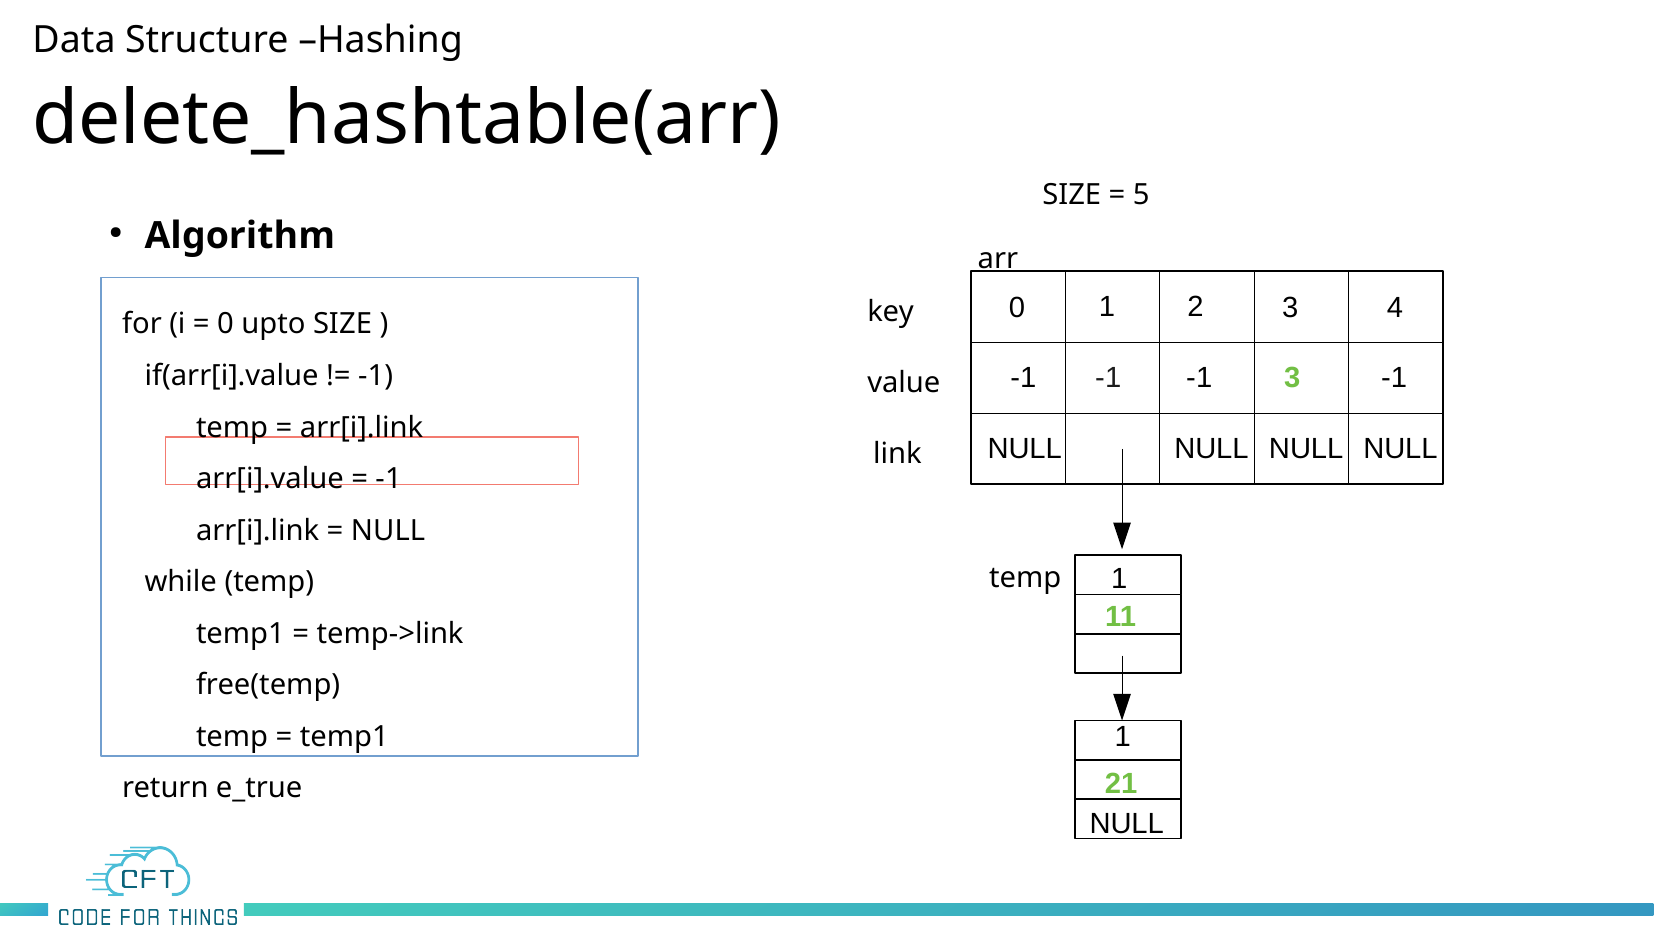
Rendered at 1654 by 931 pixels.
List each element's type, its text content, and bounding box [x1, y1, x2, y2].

text_box 4 [1372, 283, 1419, 331]
text_box 1 [1105, 554, 1143, 592]
text_box [1349, 414, 1444, 424]
text_box [970, 473, 1065, 484]
text_box 1 [1099, 712, 1146, 759]
text_box [1349, 271, 1444, 342]
text_box NULL [1159, 424, 1254, 473]
text_box NULL [972, 424, 1077, 473]
text_box 3 [1269, 353, 1325, 402]
text_box [1074, 599, 1182, 674]
text_box key [852, 283, 1018, 353]
text_box 0 [994, 283, 1041, 332]
text_box [1255, 271, 1348, 342]
title Data Structure –Hashing delete_hashtable(arr) [32, 12, 1630, 166]
text_box 2 [1172, 282, 1219, 331]
text_box 3 [1267, 283, 1314, 331]
text_box [1160, 473, 1254, 484]
text_box 21 [1090, 759, 1170, 808]
text_box SIZE = 5 [1027, 166, 1205, 216]
text_box Algorithm [94, 200, 886, 269]
text_box 1 [1084, 282, 1131, 331]
text_box [1066, 343, 1159, 413]
text_box [1146, 720, 1182, 839]
text_box [1349, 343, 1444, 413]
text_box NULL [1348, 424, 1453, 473]
text_box [1018, 343, 1065, 413]
text_box -1 [1366, 353, 1422, 402]
text_box [1143, 555, 1182, 592]
text_box arr [963, 230, 1141, 280]
text_box [1255, 473, 1348, 484]
picture [59, 846, 237, 925]
text_box [1074, 720, 1099, 799]
text_box [1160, 343, 1254, 413]
text_box [1066, 271, 1159, 342]
text_box -1 [1171, 353, 1228, 402]
text_box -1 [995, 353, 1052, 402]
text_box -1 [1080, 353, 1136, 402]
text_box [1255, 414, 1348, 424]
text_box [970, 280, 1065, 342]
text_box [1066, 414, 1159, 484]
text_box NULL [1074, 799, 1179, 847]
text_box value [852, 353, 1018, 437]
text_box [1160, 271, 1254, 342]
text_box link [858, 424, 1004, 474]
text_box [100, 277, 638, 756]
text_box for (i = 0 upto SIZE ) if(arr[i].value != -1) temp = arr[i].link arr[i].value = -1 arr[i].link = NULL while (temp) temp1 = temp->link free(temp) temp = temp1 return e_true [107, 295, 851, 886]
text_box [1018, 414, 1065, 424]
text_box temp [974, 549, 1105, 599]
text_box NULL [1254, 424, 1348, 473]
text_box 11 [1090, 592, 1199, 640]
text_box [1160, 414, 1254, 424]
text_box [1255, 343, 1348, 413]
text_box [1349, 473, 1444, 484]
